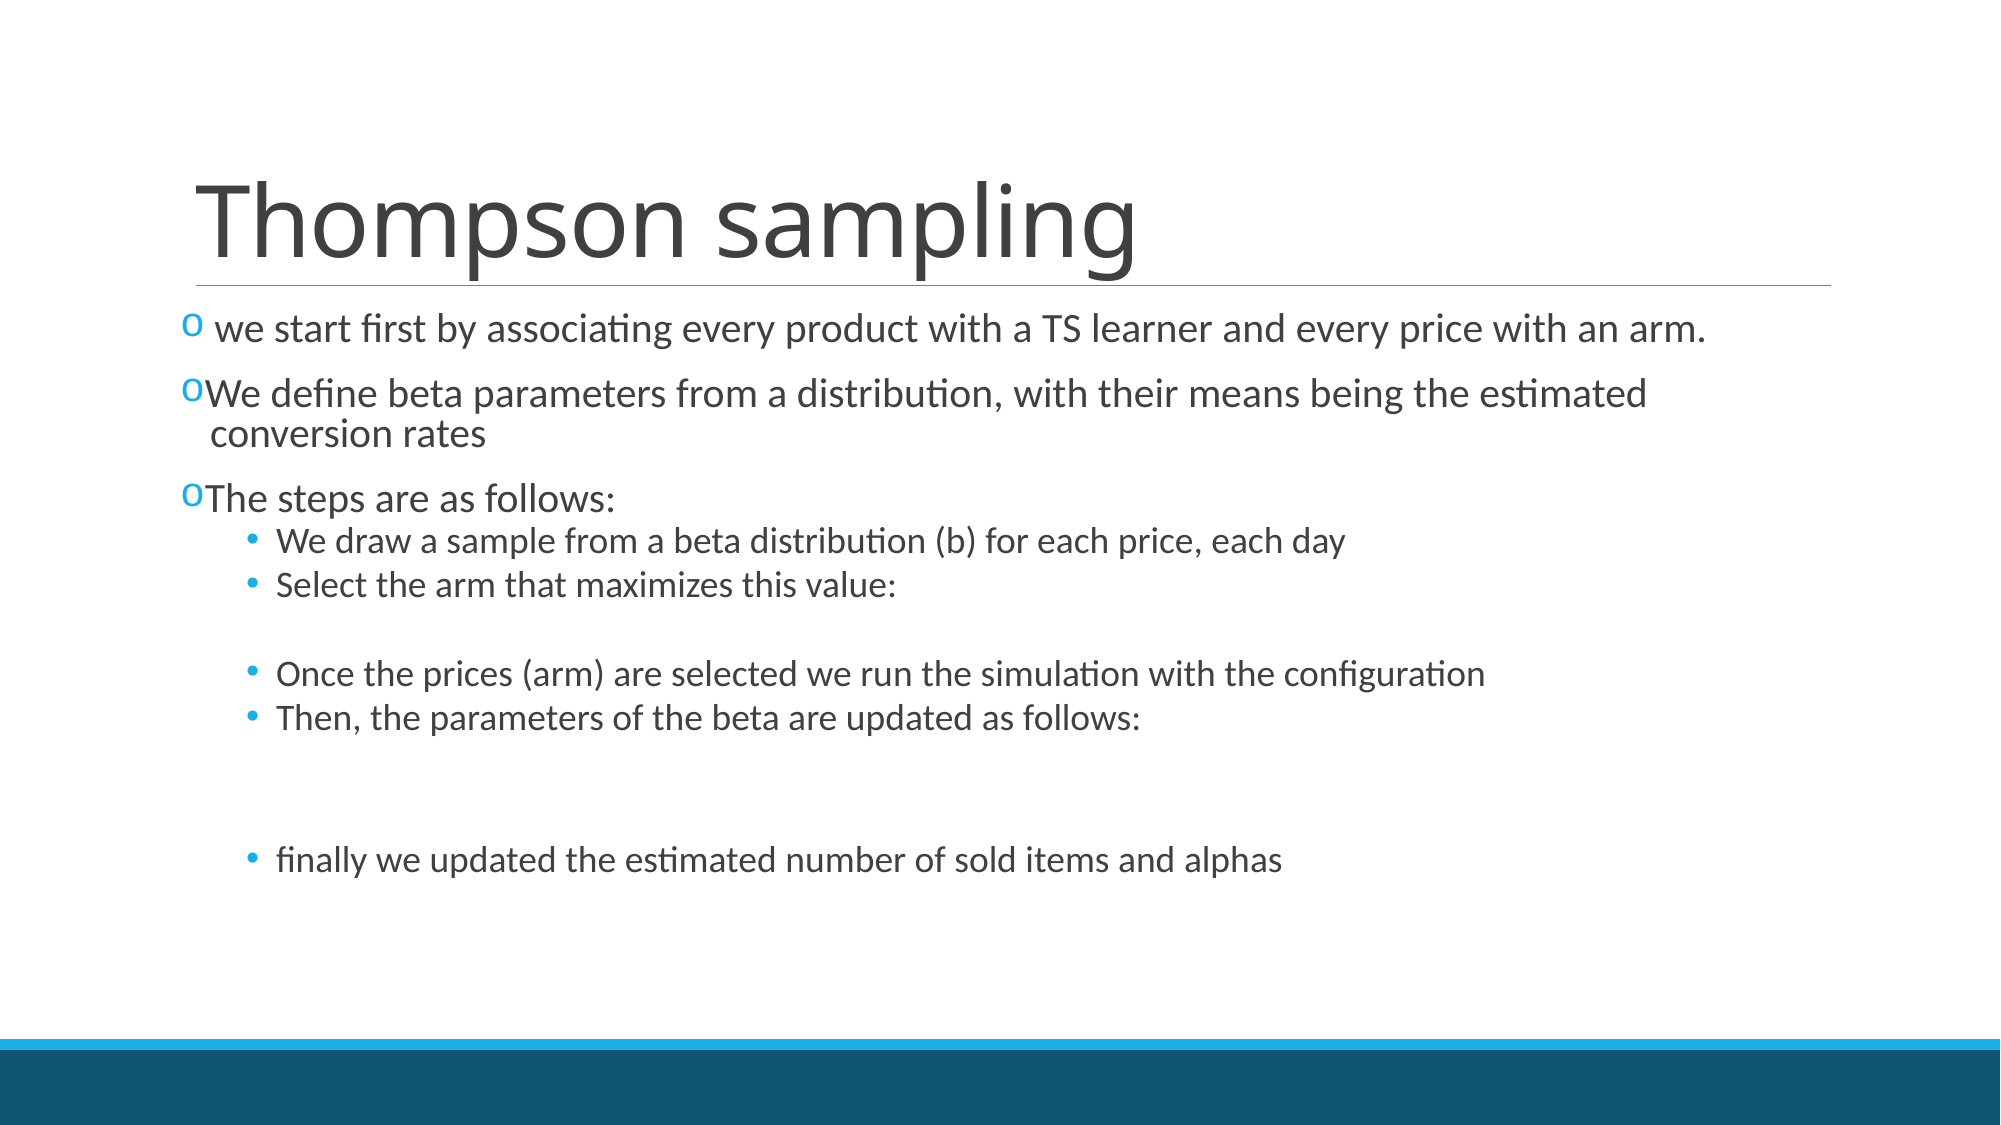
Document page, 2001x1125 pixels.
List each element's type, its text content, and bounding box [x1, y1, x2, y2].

list we start first by associating every product with a TS learner and every price with an arm. We define beta parameters from a distribution, with their means being the estimated conversion rates The steps are as follows: We draw a sample from a beta distribution (b) for each price, each day Select the arm that maximizes this value: Once the prices (arm) are selected we run the simulation with the configuration Then, the parameters of the beta are updated as follows: finally we updated the estimated number of sold items and alphas [180, 302, 1831, 963]
title Thompson sampling [180, 47, 1831, 286]
